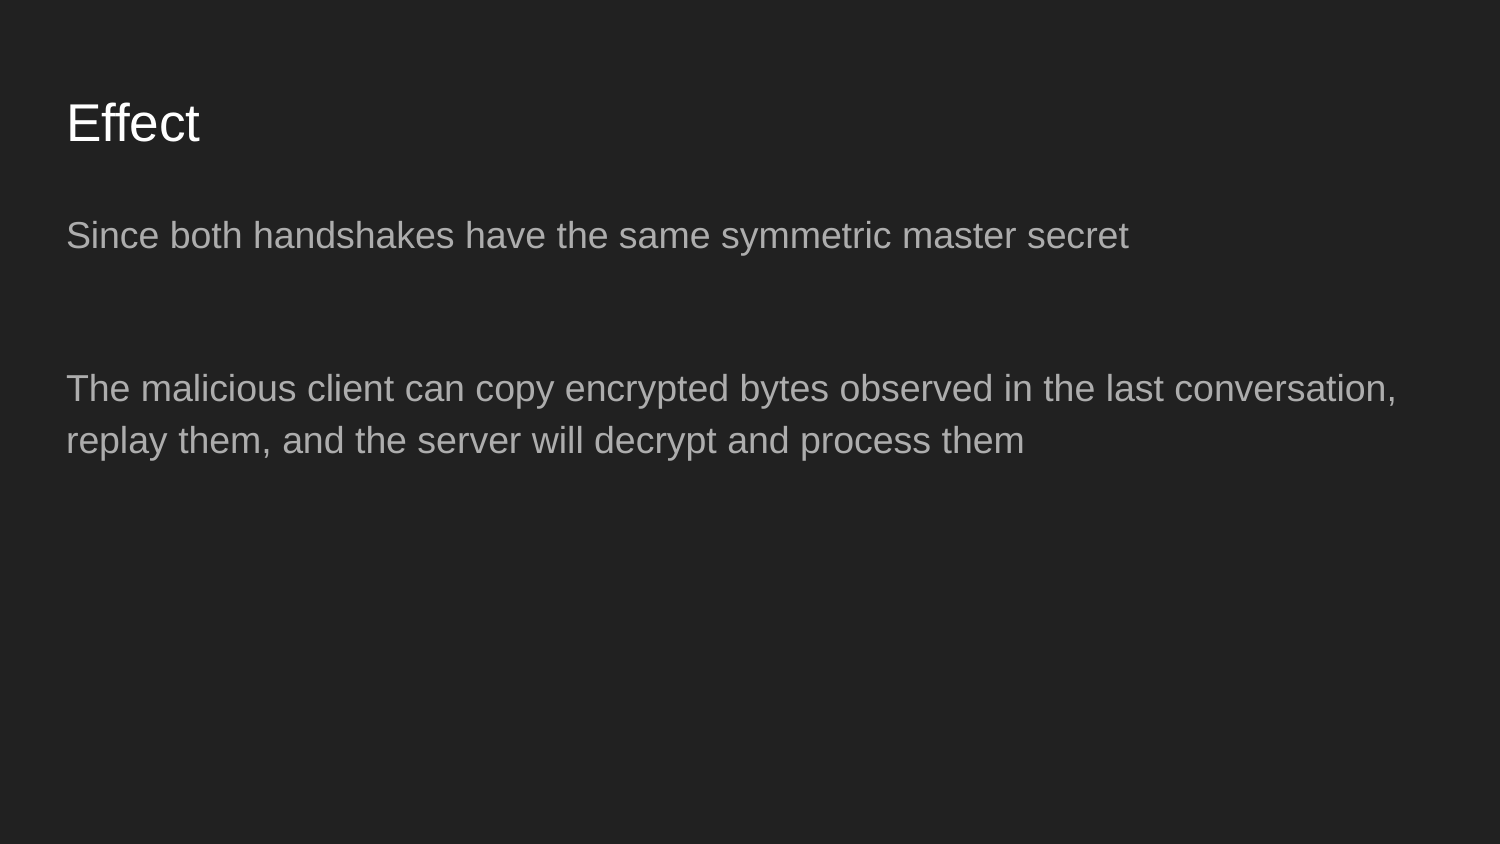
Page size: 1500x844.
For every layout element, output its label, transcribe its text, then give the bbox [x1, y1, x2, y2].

title Effect [51, 72, 1449, 167]
list Since both handshakes have the same symmetric master secret The malicious client can copy encrypted bytes observed in the last conversation, replay them, and the server will decrypt and process them [51, 189, 1449, 750]
